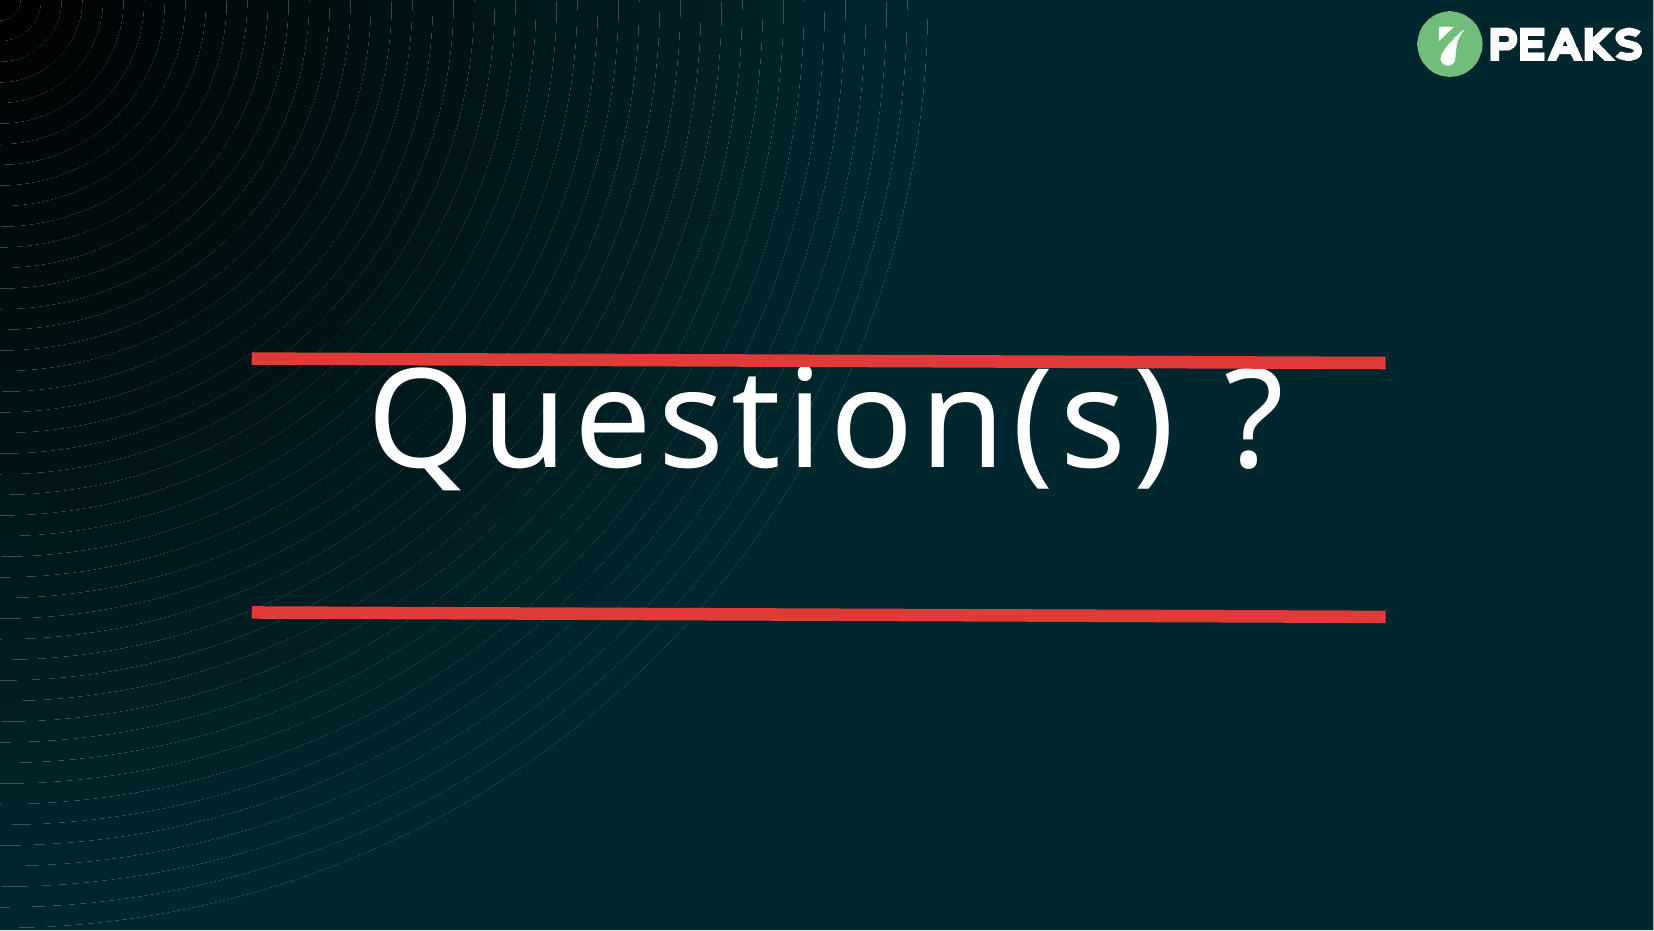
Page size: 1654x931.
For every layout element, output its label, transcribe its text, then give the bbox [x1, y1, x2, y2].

picture [1417, 11, 1642, 77]
text_box Question(s) ? [244, 313, 1410, 601]
